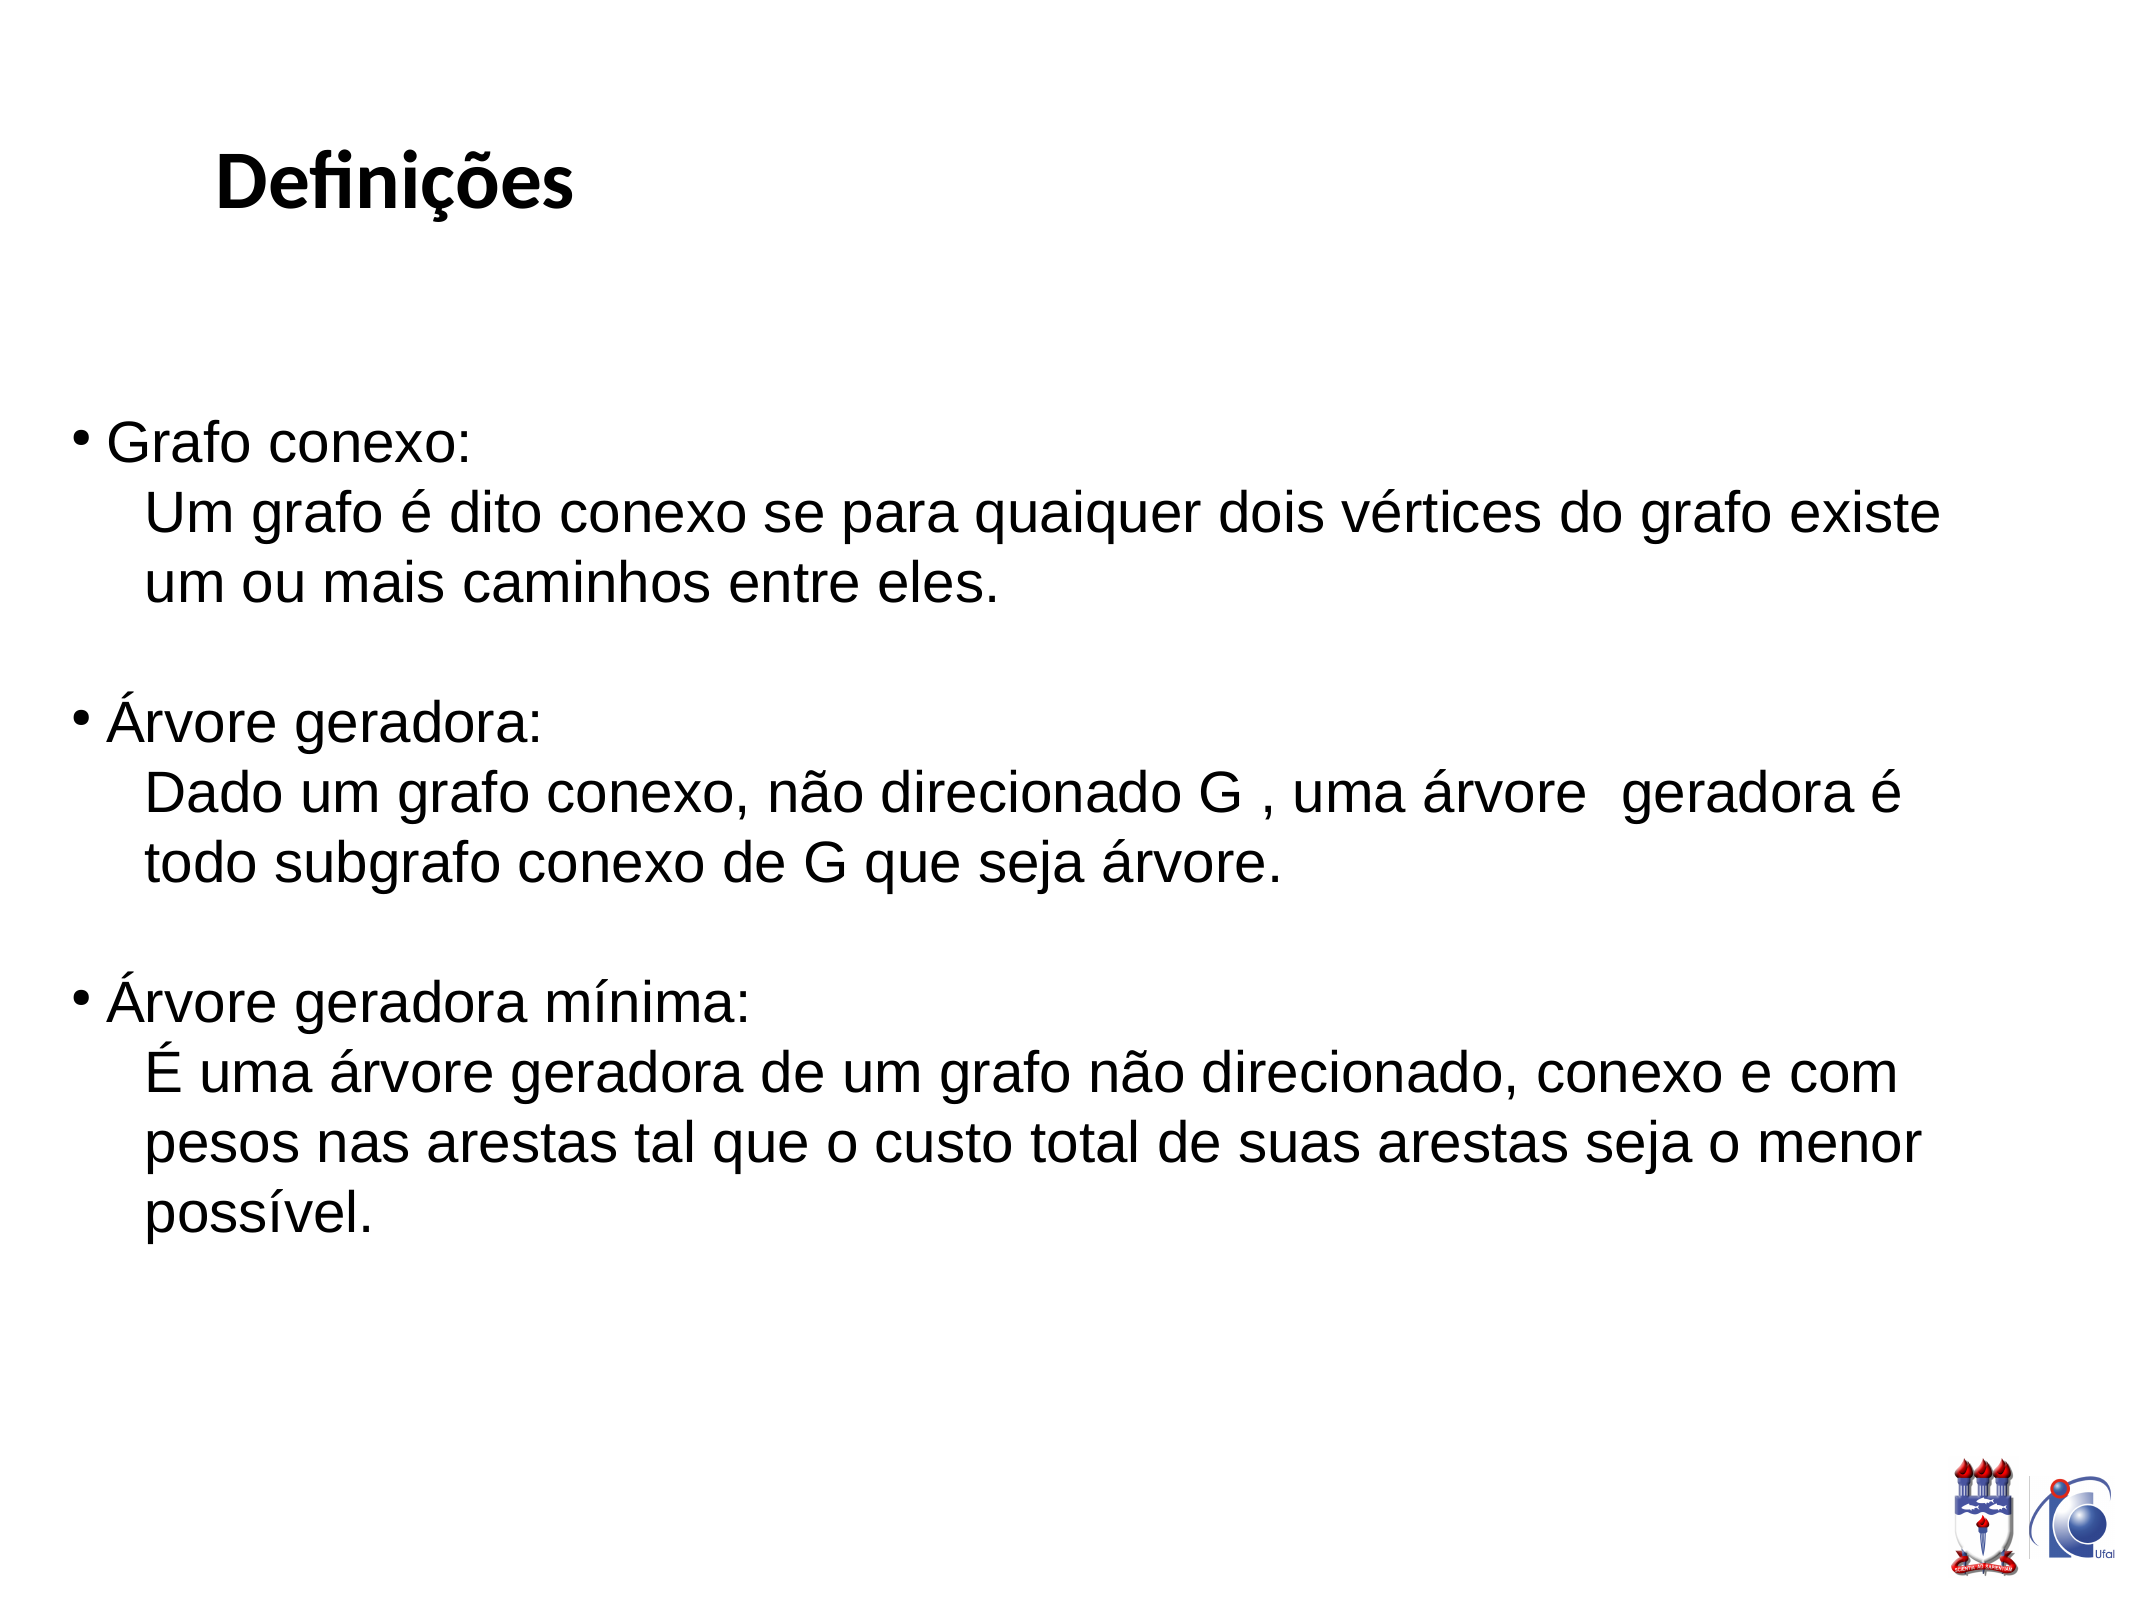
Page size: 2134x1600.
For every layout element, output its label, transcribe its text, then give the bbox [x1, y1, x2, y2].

text_box Grafo conexo: Um grafo é dito conexo se para quaiquer dois vértices do grafo existe um ou mais caminhos entre eles. Árvore geradora: Dado um grafo conexo, não direcionado G , uma árvore geradora é todo subgrafo conexo de G que seja árvore. Árvore geradora mínima: É uma árvore geradora de um grafo não direcionado, conexo e com pesos nas arestas tal que o custo total de suas arestas seja o menor possível. [70, 324, 1991, 1252]
picture [2028, 1476, 2115, 1559]
text_box Definições [200, 118, 1512, 277]
picture [1948, 1456, 2019, 1578]
